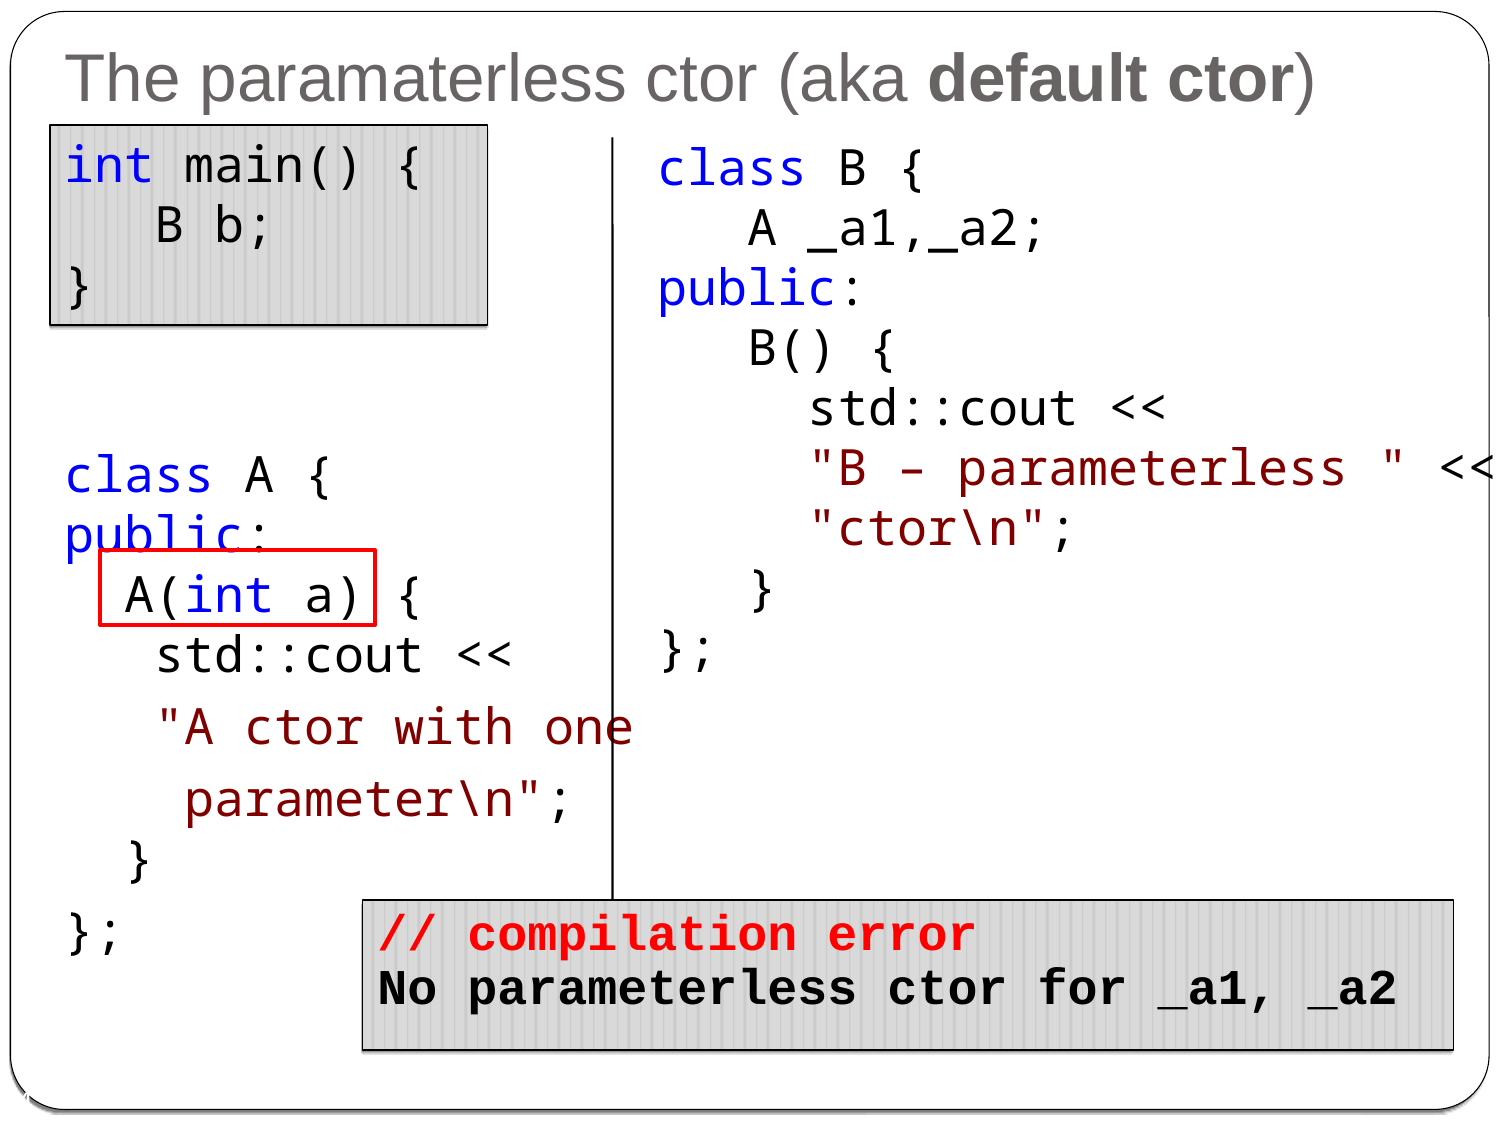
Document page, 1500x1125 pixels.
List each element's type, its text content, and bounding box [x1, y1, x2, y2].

text_box // compilation error No parameterless ctor for _a1, _a2 [362, 899, 1454, 1050]
text_box int main() { B b; } [49, 125, 488, 325]
text_box class B { A _a1,_a2; public: B() { std::cout << "B – parameterless " << "ctor\n"; } }; [627, 112, 1500, 698]
title The paramaterless ctor (aka default ctor) [50, 24, 1450, 130]
slide_number <number> [0, 1074, 50, 1125]
list class A { public: A(int a) { std::cout << "A ctor with one parameter\n"; } }; [50, 362, 1500, 1125]
